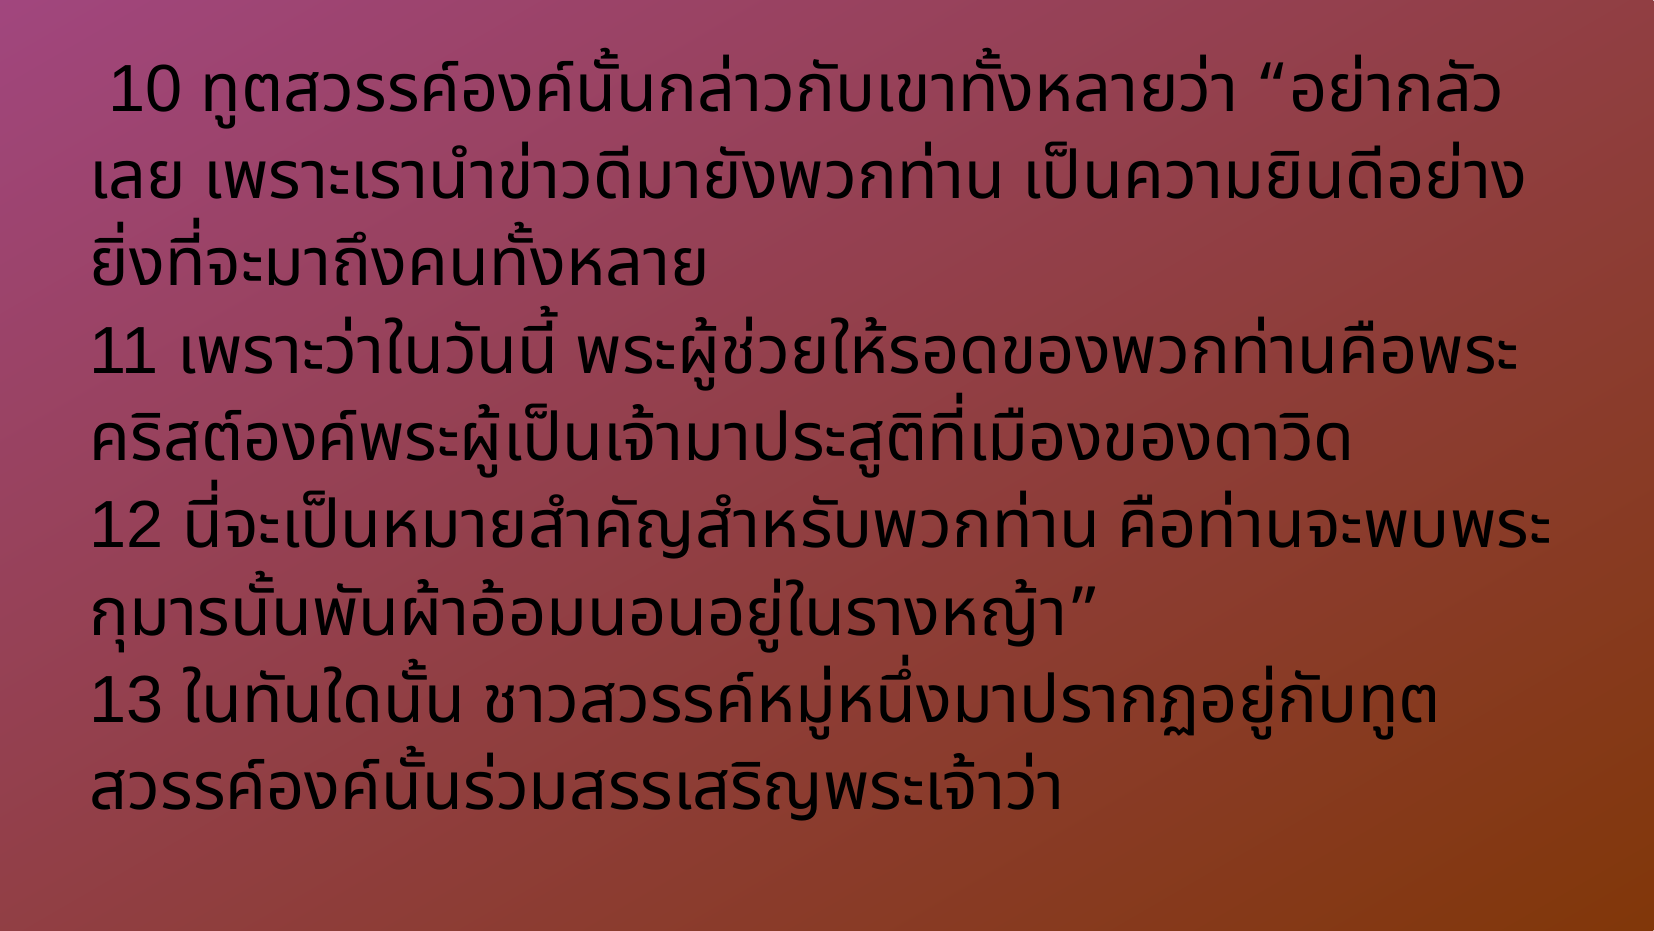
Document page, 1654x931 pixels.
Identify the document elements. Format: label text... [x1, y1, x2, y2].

text_box 10 ทูตสวรรค์องค์นั้นกล่าวกับเขาทั้งหลายว่า “อย่ากลัวเลย เพราะเรานำข่าวดีมายังพวกท่าน เป็นความยินดีอย่างยิ่งที่จะมาถึงคนทั้งหลาย 11 เพราะว่าในวันนี้ พระผู้ช่วยให้รอดของพวกท่านคือพระคริสต์องค์พระผู้เป็นเจ้ามาประสูติที่เมืองของดาวิด 12 นี่จะเป็นหมายสำคัญสำหรับพวกท่าน คือท่านจะพบพระกุมารนั้นพันผ้าอ้อมนอนอยู่ในรางหญ้า” 13 ในทันใดนั้น ชาวสวรรค์หมู่หนึ่งมาปรากฏอยู่กับทูตสวรรค์องค์นั้นร่วมสรรเสริญพระเจ้าว่า [75, 43, 1576, 904]
